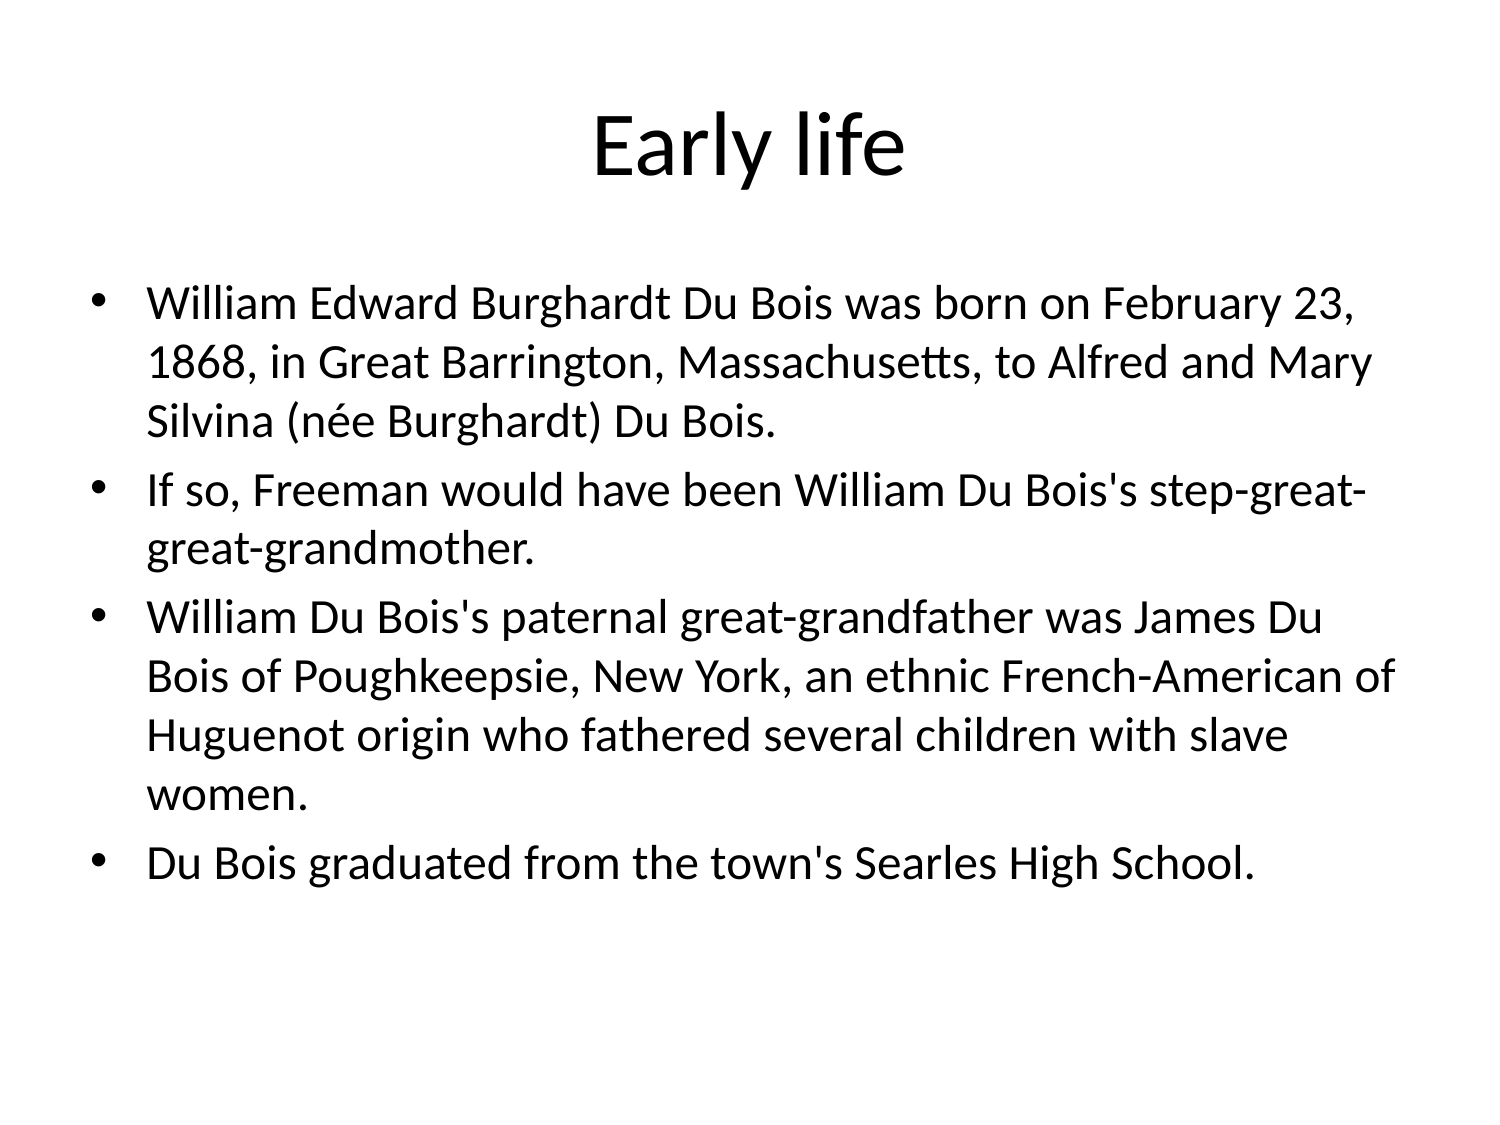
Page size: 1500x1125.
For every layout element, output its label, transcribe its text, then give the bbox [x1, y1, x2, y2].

title Early life [75, 45, 1425, 233]
list William Edward Burghardt Du Bois was born on February 23, 1868, in Great Barrington, Massachusetts, to Alfred and Mary Silvina (née Burghardt) Du Bois. If so, Freeman would have been William Du Bois's step-great-great-grandmother. William Du Bois's paternal great-grandfather was James Du Bois of Poughkeepsie, New York, an ethnic French-American of Huguenot origin who fathered several children with slave women. Du Bois graduated from the town's Searles High School. [75, 262, 1425, 1005]
